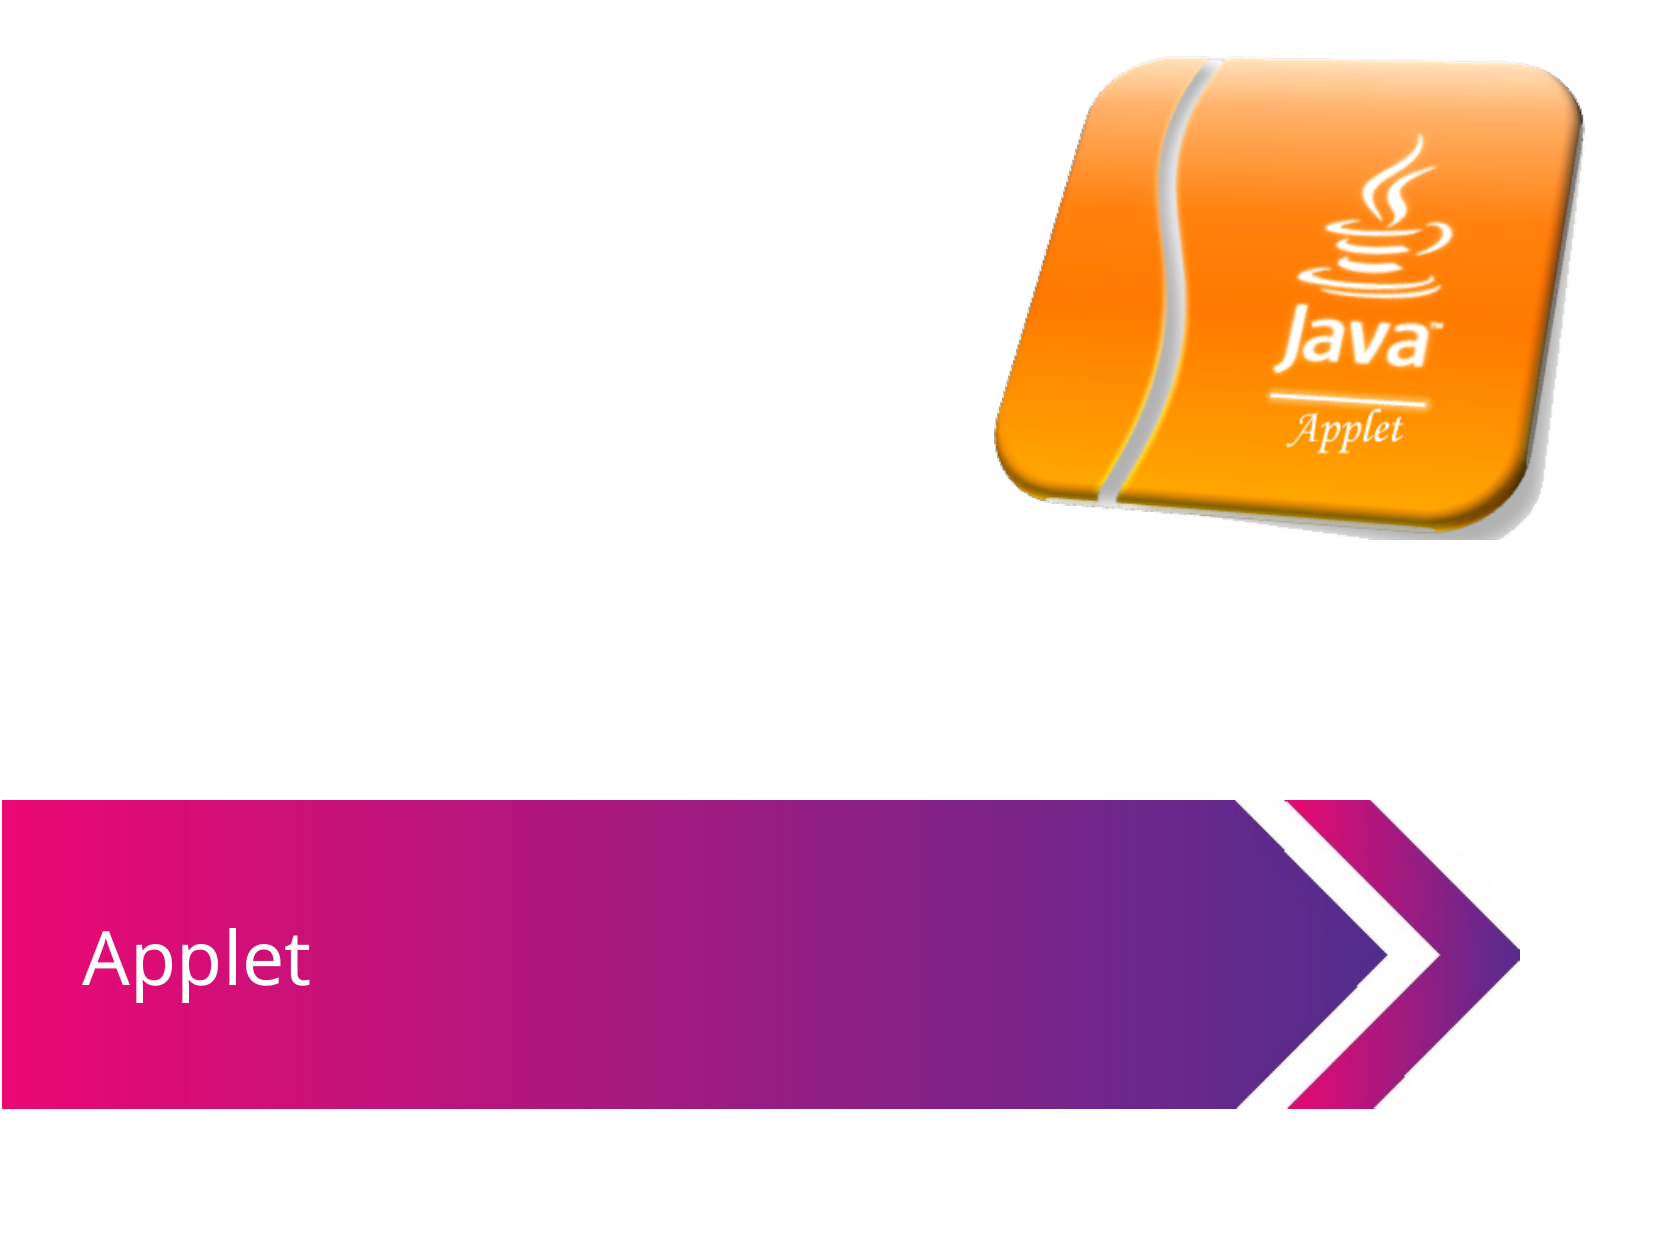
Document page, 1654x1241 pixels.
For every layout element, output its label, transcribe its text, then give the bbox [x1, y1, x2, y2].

title Applet [82, 824, 1396, 1088]
picture [990, 54, 1591, 541]
picture [2, 800, 1520, 1109]
